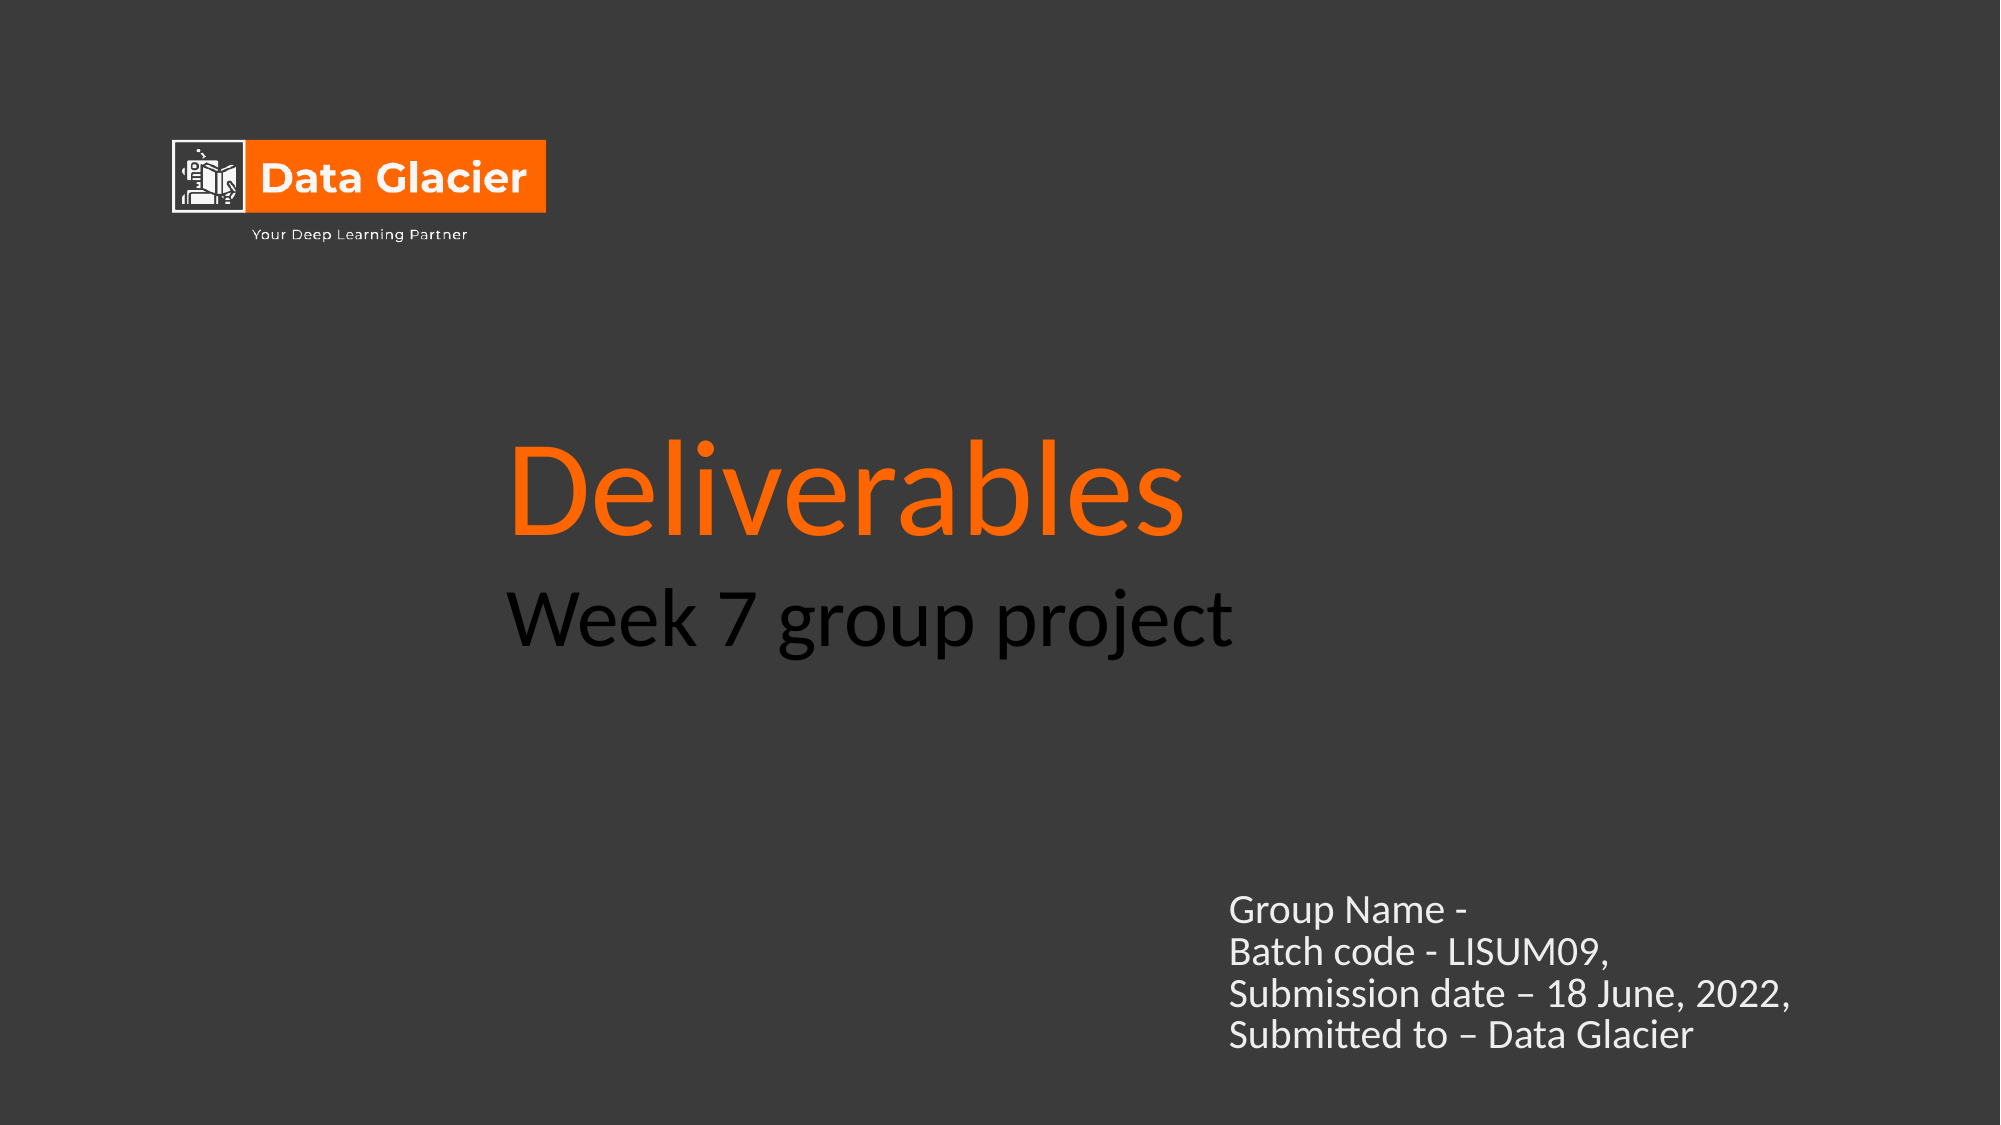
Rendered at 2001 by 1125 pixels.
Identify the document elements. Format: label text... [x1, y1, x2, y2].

text_box Deliverables Week 7 group project [491, 390, 1251, 1081]
picture [168, 0, 550, 382]
text_box Group Name - Batch code - LISUM09, Submission date – 18 June, 2022, Submitted to – Data Glacier [1213, 885, 2000, 1094]
